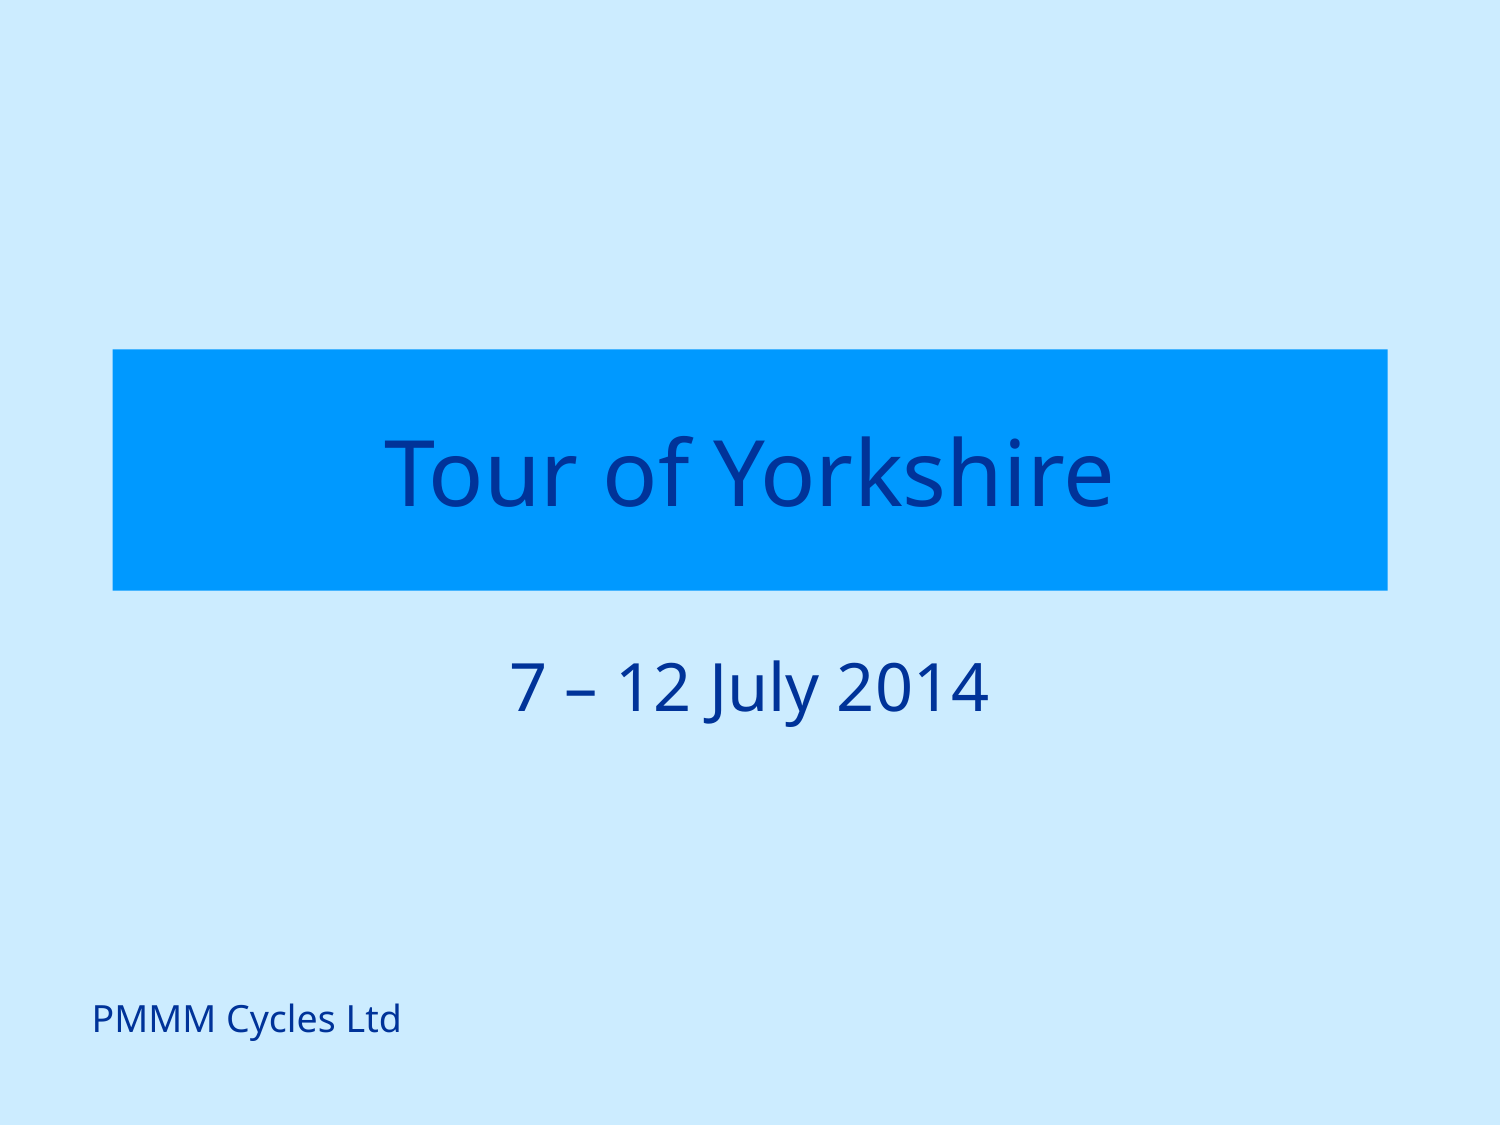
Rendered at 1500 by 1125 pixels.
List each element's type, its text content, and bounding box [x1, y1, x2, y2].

title Tour of Yorkshire [112, 349, 1388, 591]
text_box PMMM Cycles Ltd [76, 987, 526, 1049]
subtitle 7 – 12 July 2014 [225, 637, 1276, 925]
